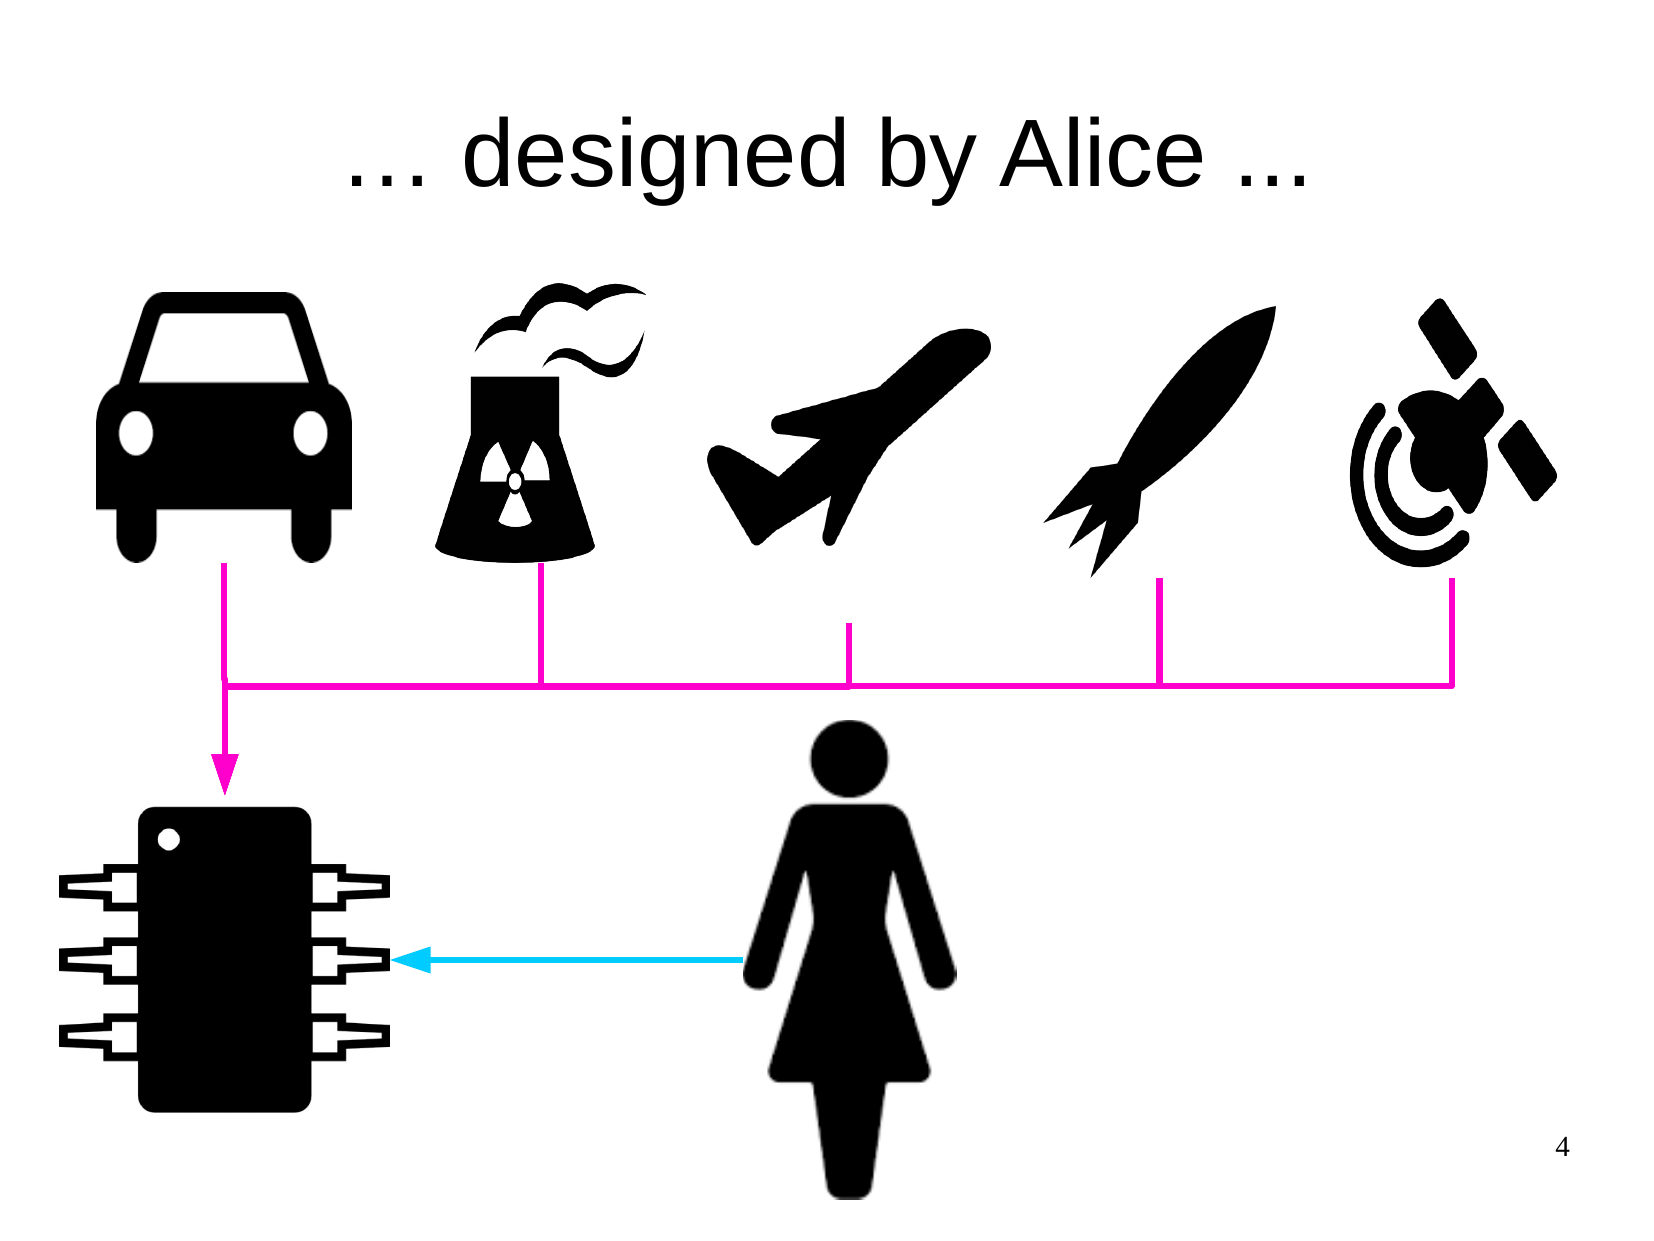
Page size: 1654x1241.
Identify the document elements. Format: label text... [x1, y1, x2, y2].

picture [1043, 306, 1276, 578]
title … designed by Alice ... [82, 49, 1571, 257]
picture [743, 720, 957, 1201]
picture [96, 292, 352, 563]
picture [435, 283, 648, 563]
picture [707, 251, 991, 623]
picture [59, 794, 391, 1126]
picture [1343, 293, 1561, 578]
